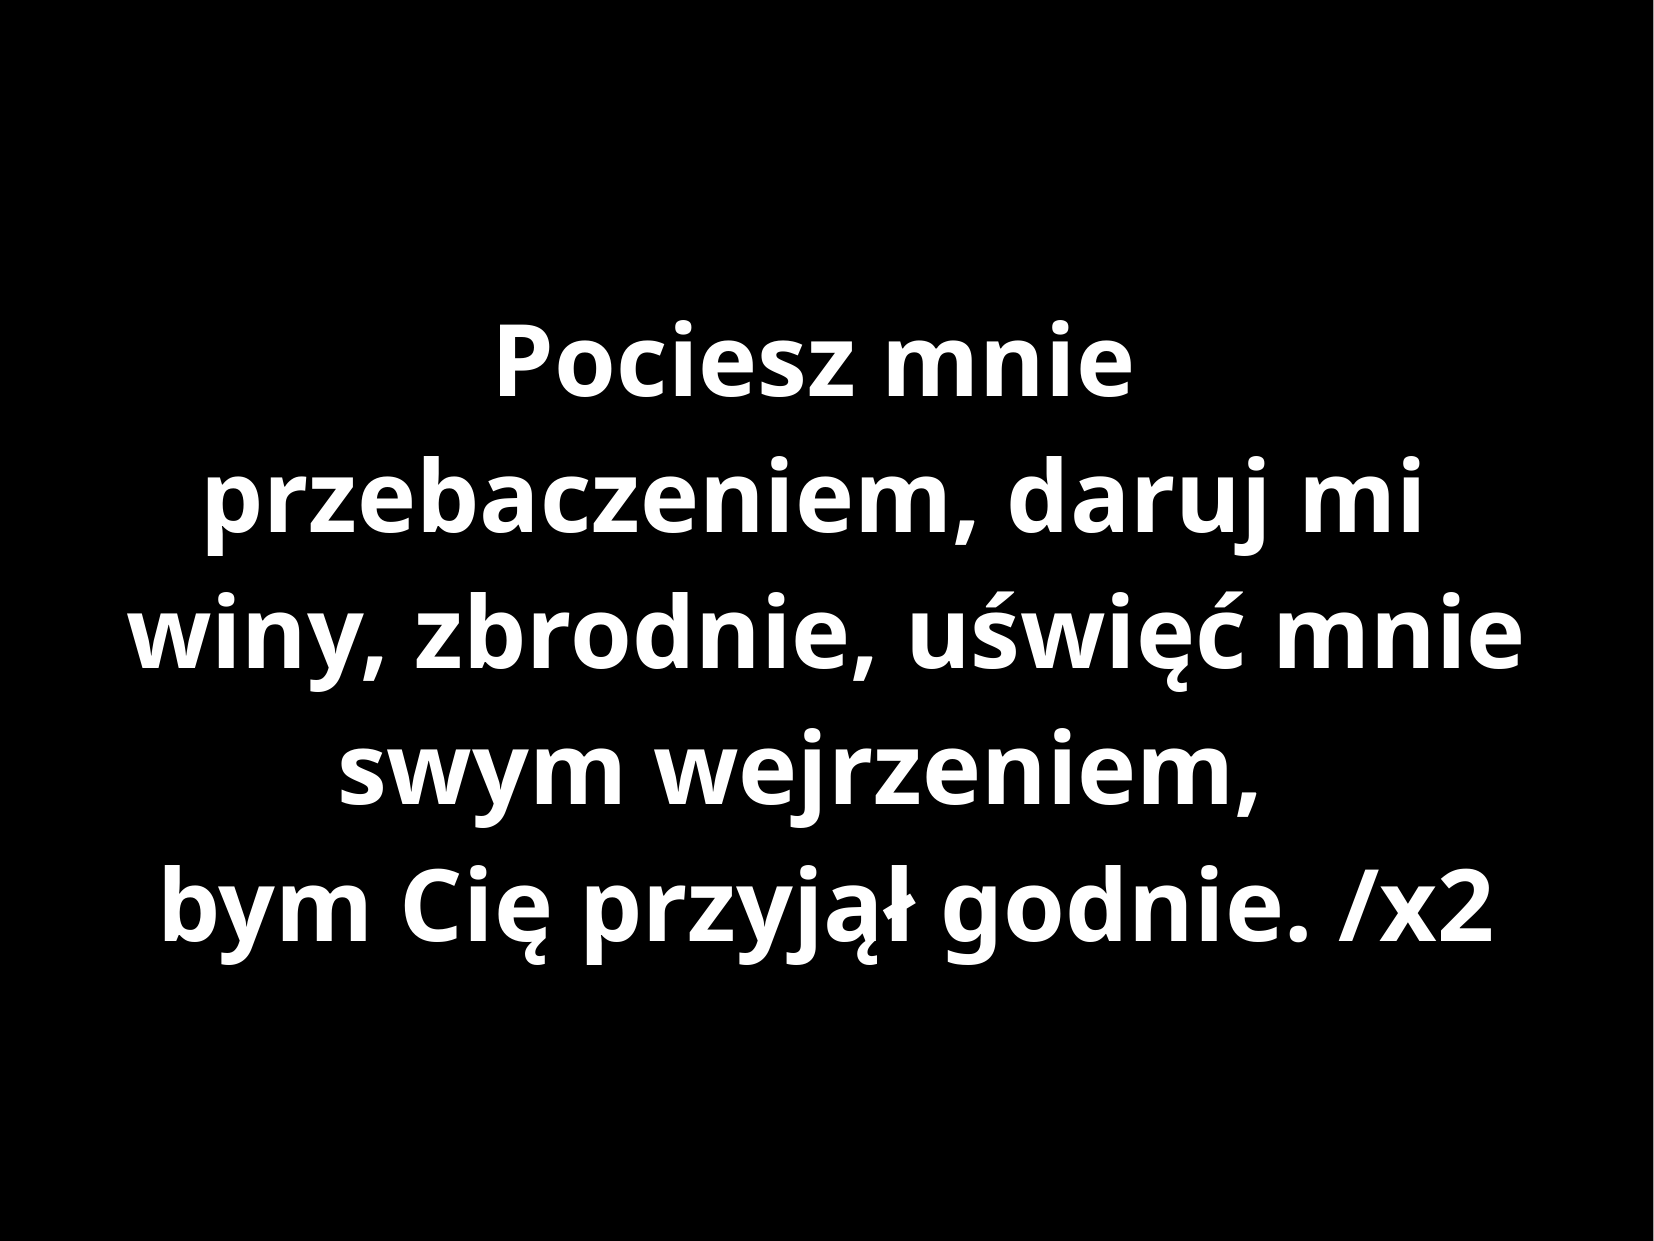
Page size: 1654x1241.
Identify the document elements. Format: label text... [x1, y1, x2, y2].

title Pociesz mnie przebaczeniem, daruj mi winy, zbrodnie, uświęć mnie swym wejrzeniem, bym Cię przyjął godnie. /x2 [0, 0, 1654, 1241]
